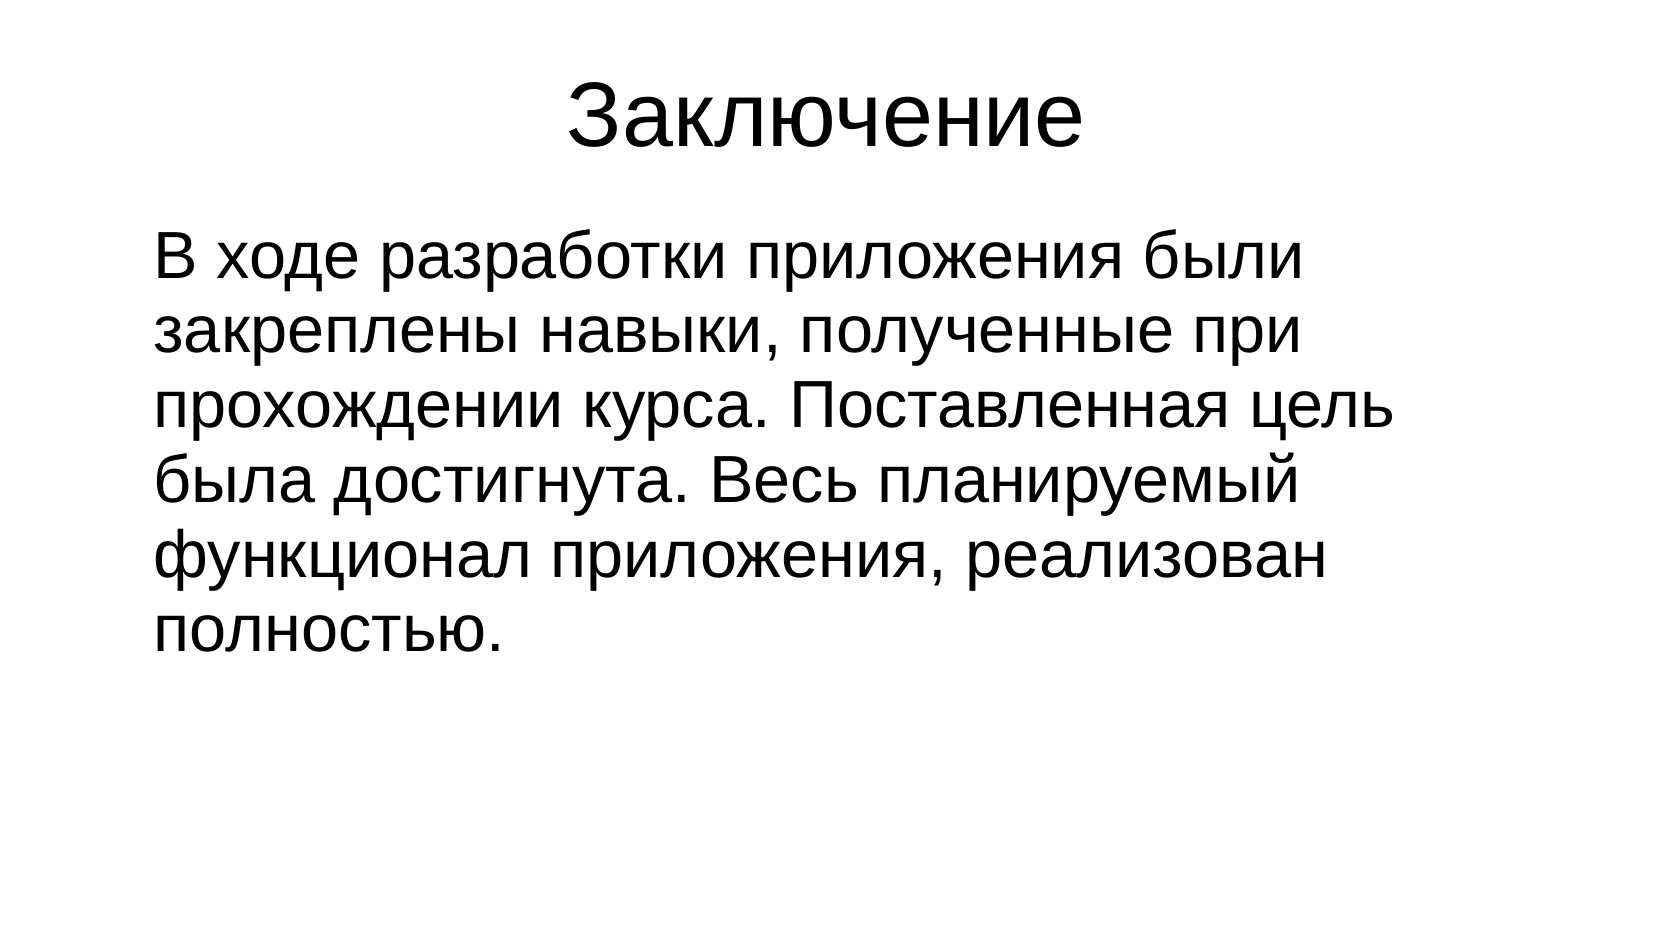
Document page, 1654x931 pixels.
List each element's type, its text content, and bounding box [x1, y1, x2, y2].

list В ходе разработки приложения были закреплены навыки, полученные при прохождении курса. Поставленная цель была достигнута. Весь планируемый функционал приложения, реализован полностью. [82, 217, 1571, 758]
title Заключение [82, 37, 1571, 193]
